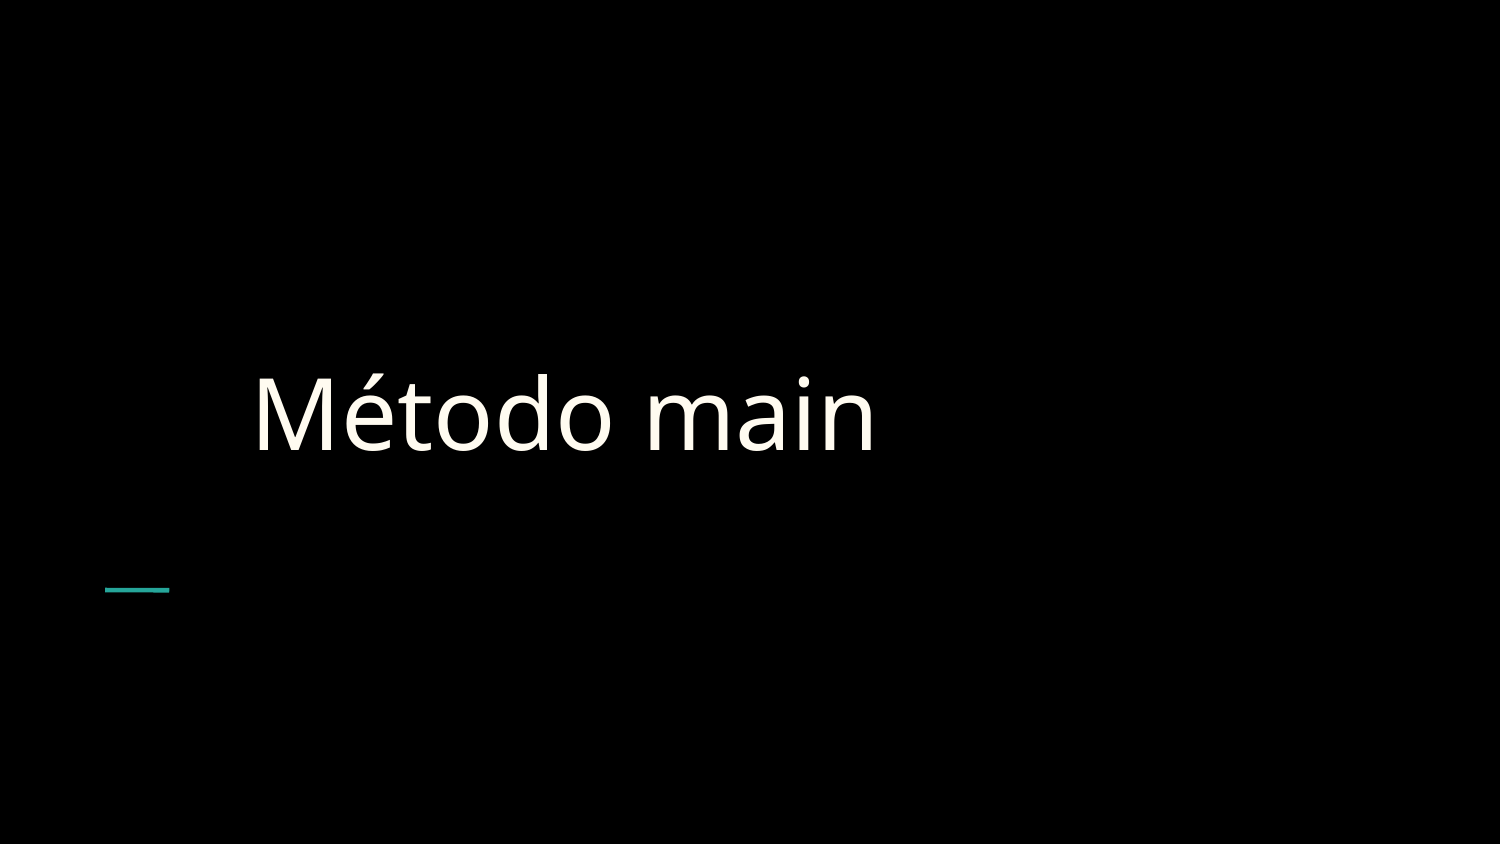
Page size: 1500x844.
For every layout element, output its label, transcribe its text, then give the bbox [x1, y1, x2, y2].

text_box Método main [235, 335, 1339, 486]
